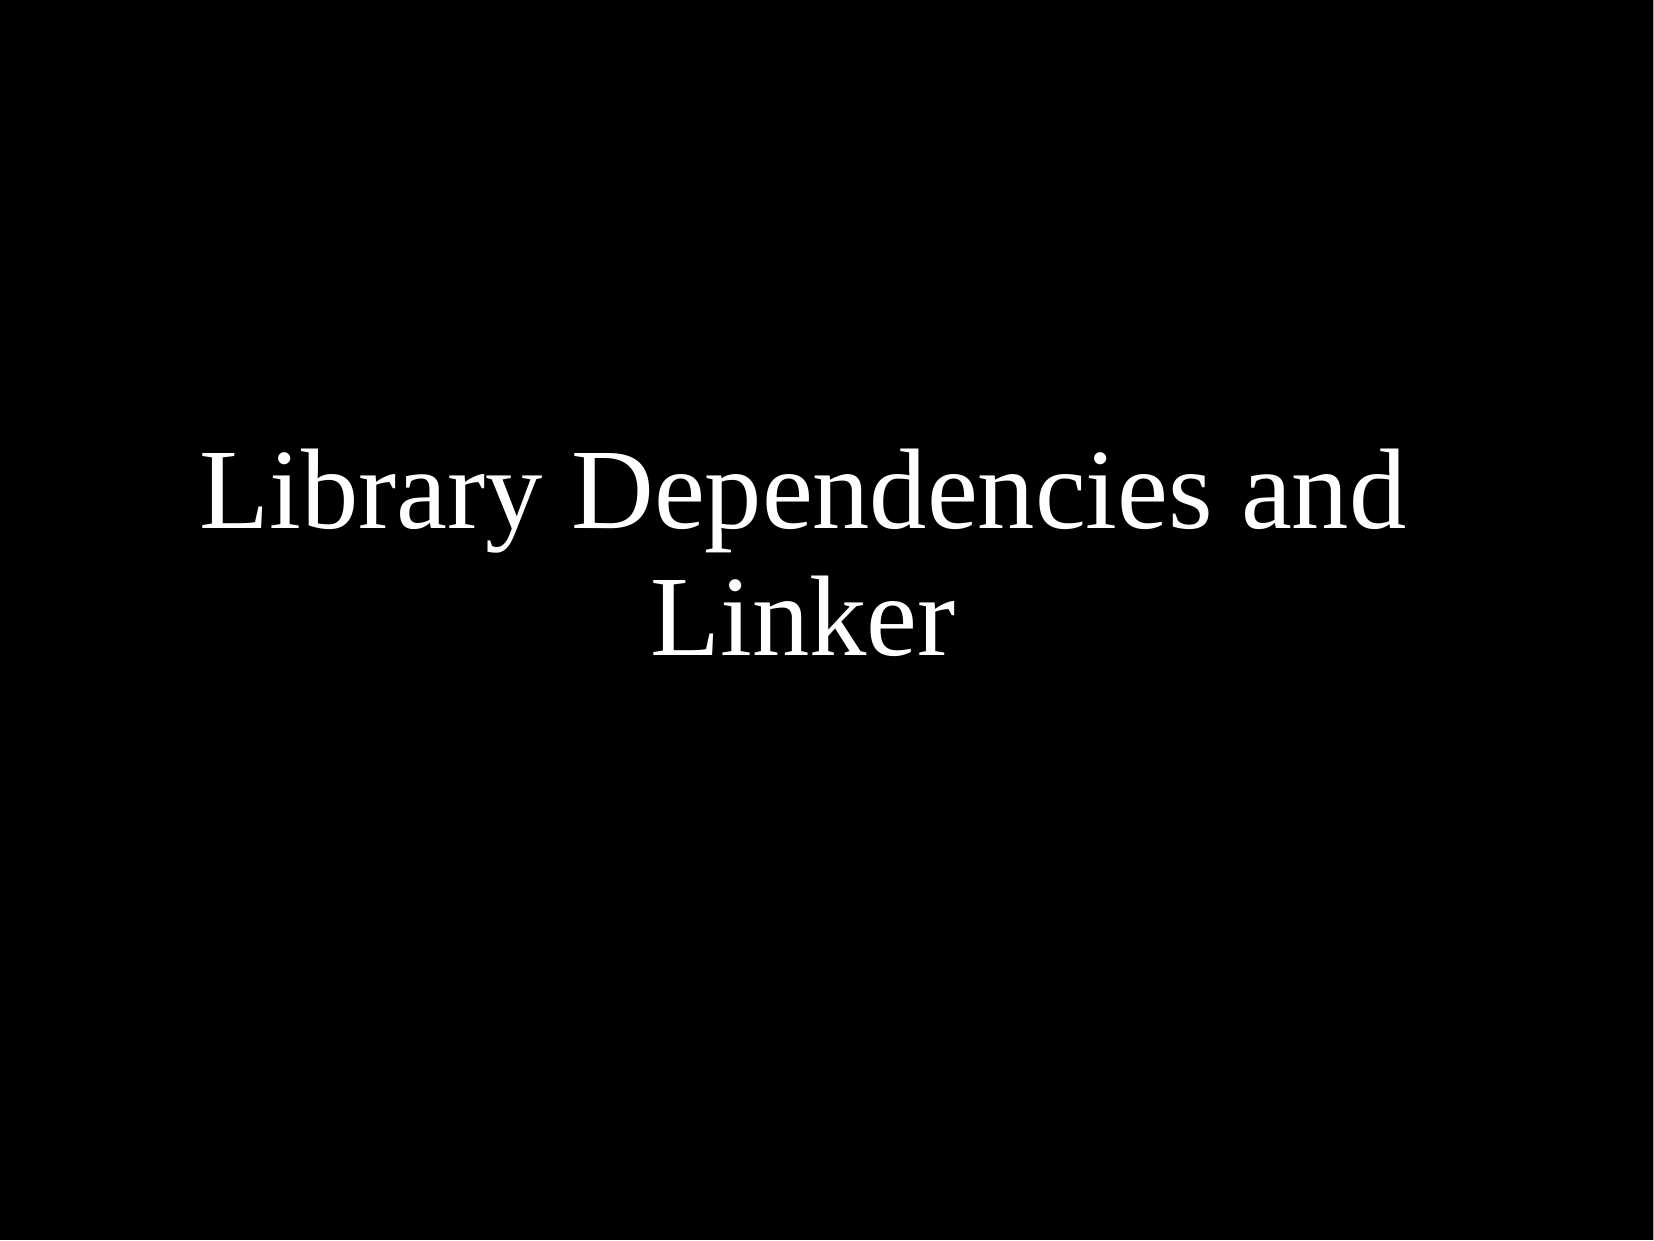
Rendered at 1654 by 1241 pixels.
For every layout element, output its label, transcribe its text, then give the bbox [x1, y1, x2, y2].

title Library Dependencies and Linker [59, 426, 1548, 681]
